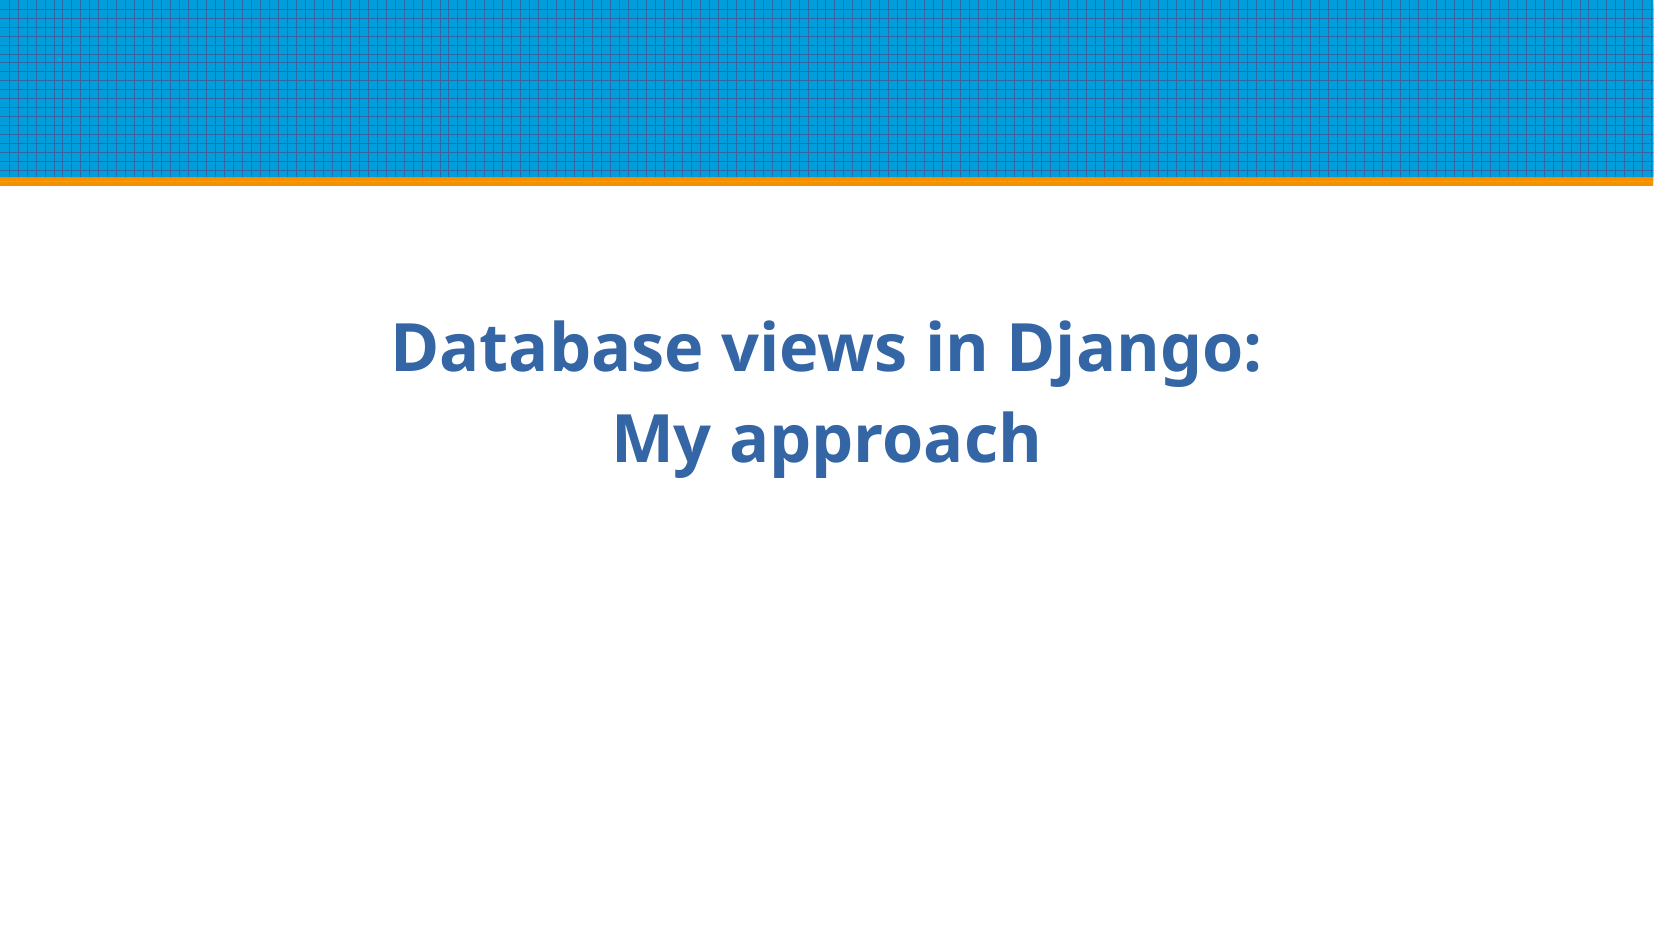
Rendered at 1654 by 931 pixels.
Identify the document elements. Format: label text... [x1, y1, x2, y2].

subtitle Database views in Django: My approach [82, 14, 1571, 768]
